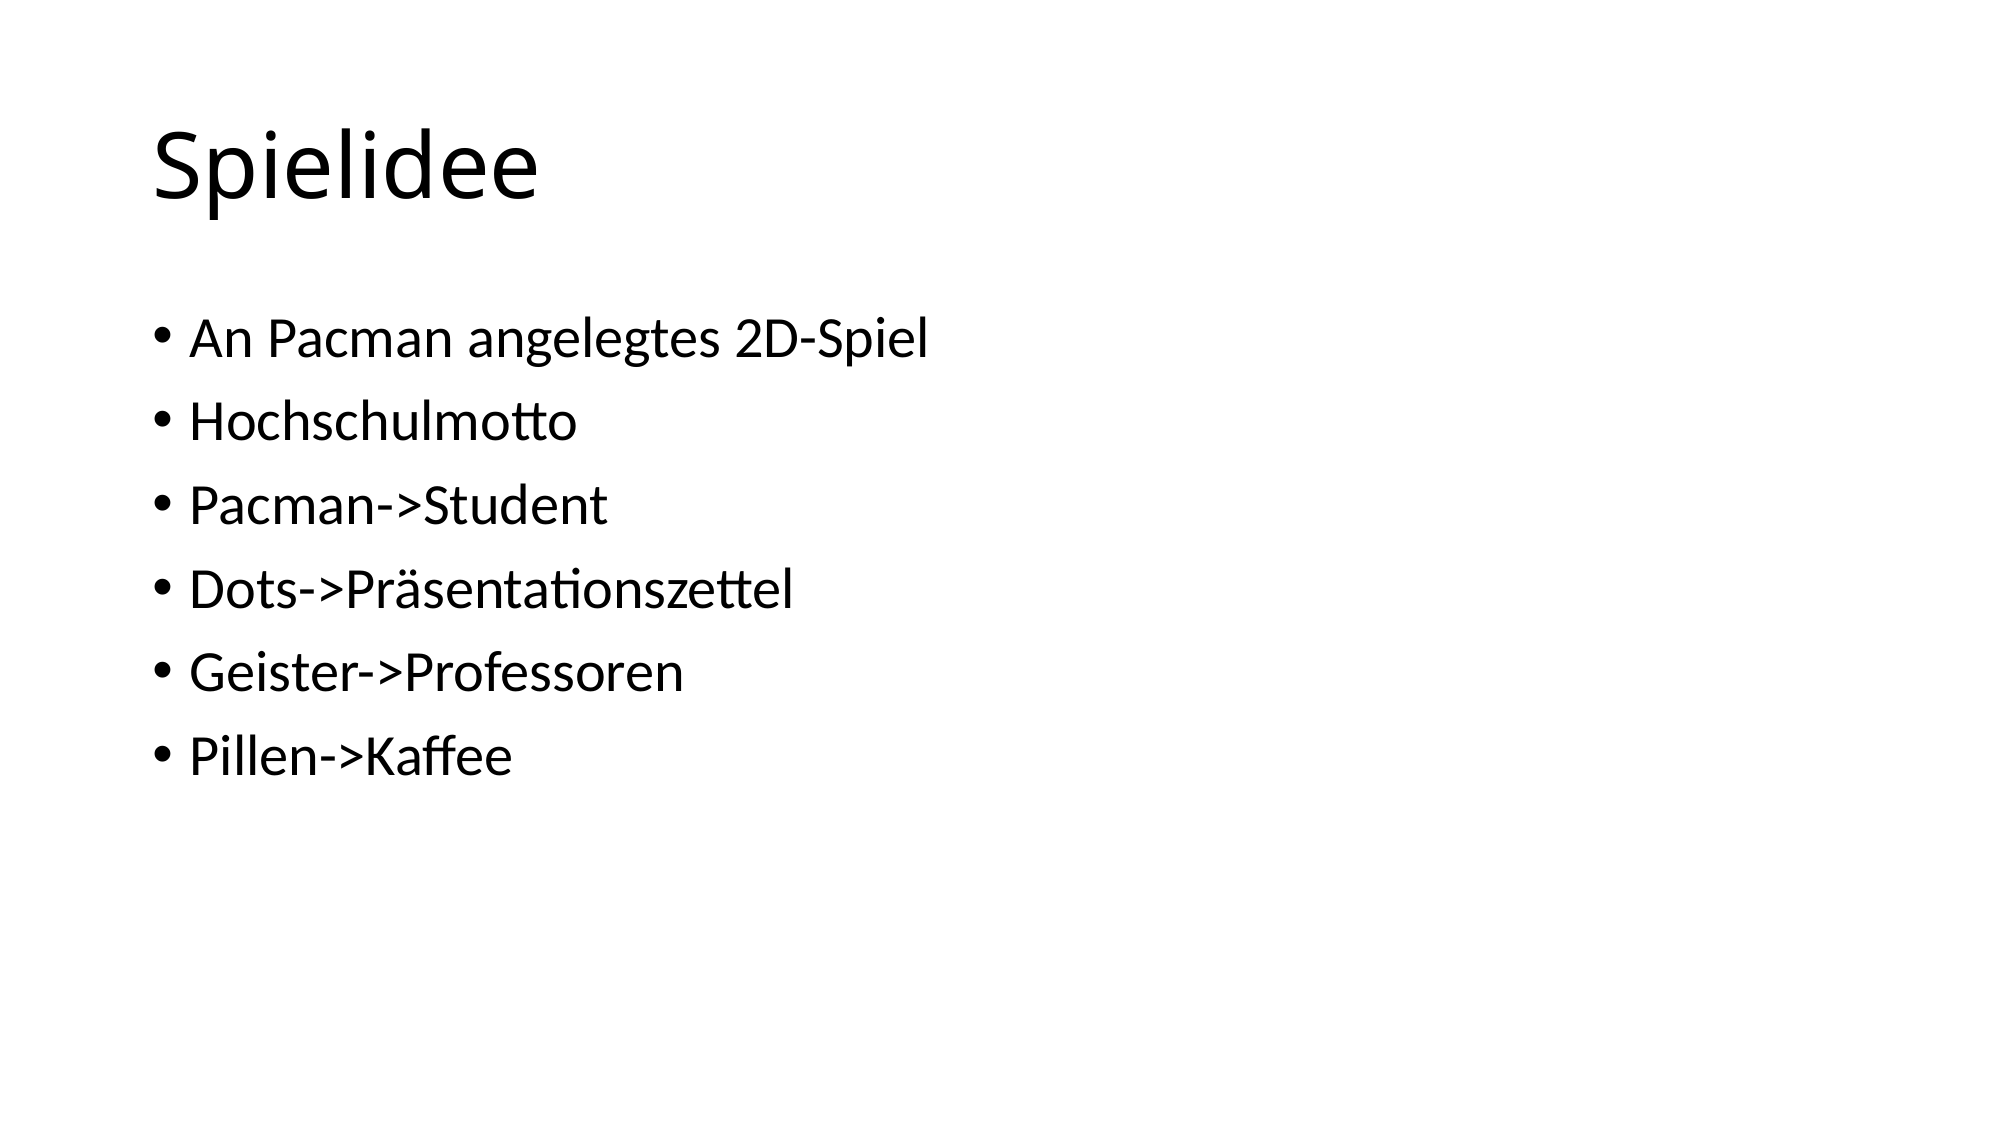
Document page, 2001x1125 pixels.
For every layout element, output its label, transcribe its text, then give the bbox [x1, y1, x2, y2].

title Spielidee [137, 59, 1863, 278]
list An Pacman angelegtes 2D-Spiel Hochschulmotto Pacman->Student Dots->Präsentationszettel Geister->Professoren Pillen->Kaffee [137, 299, 1863, 1014]
